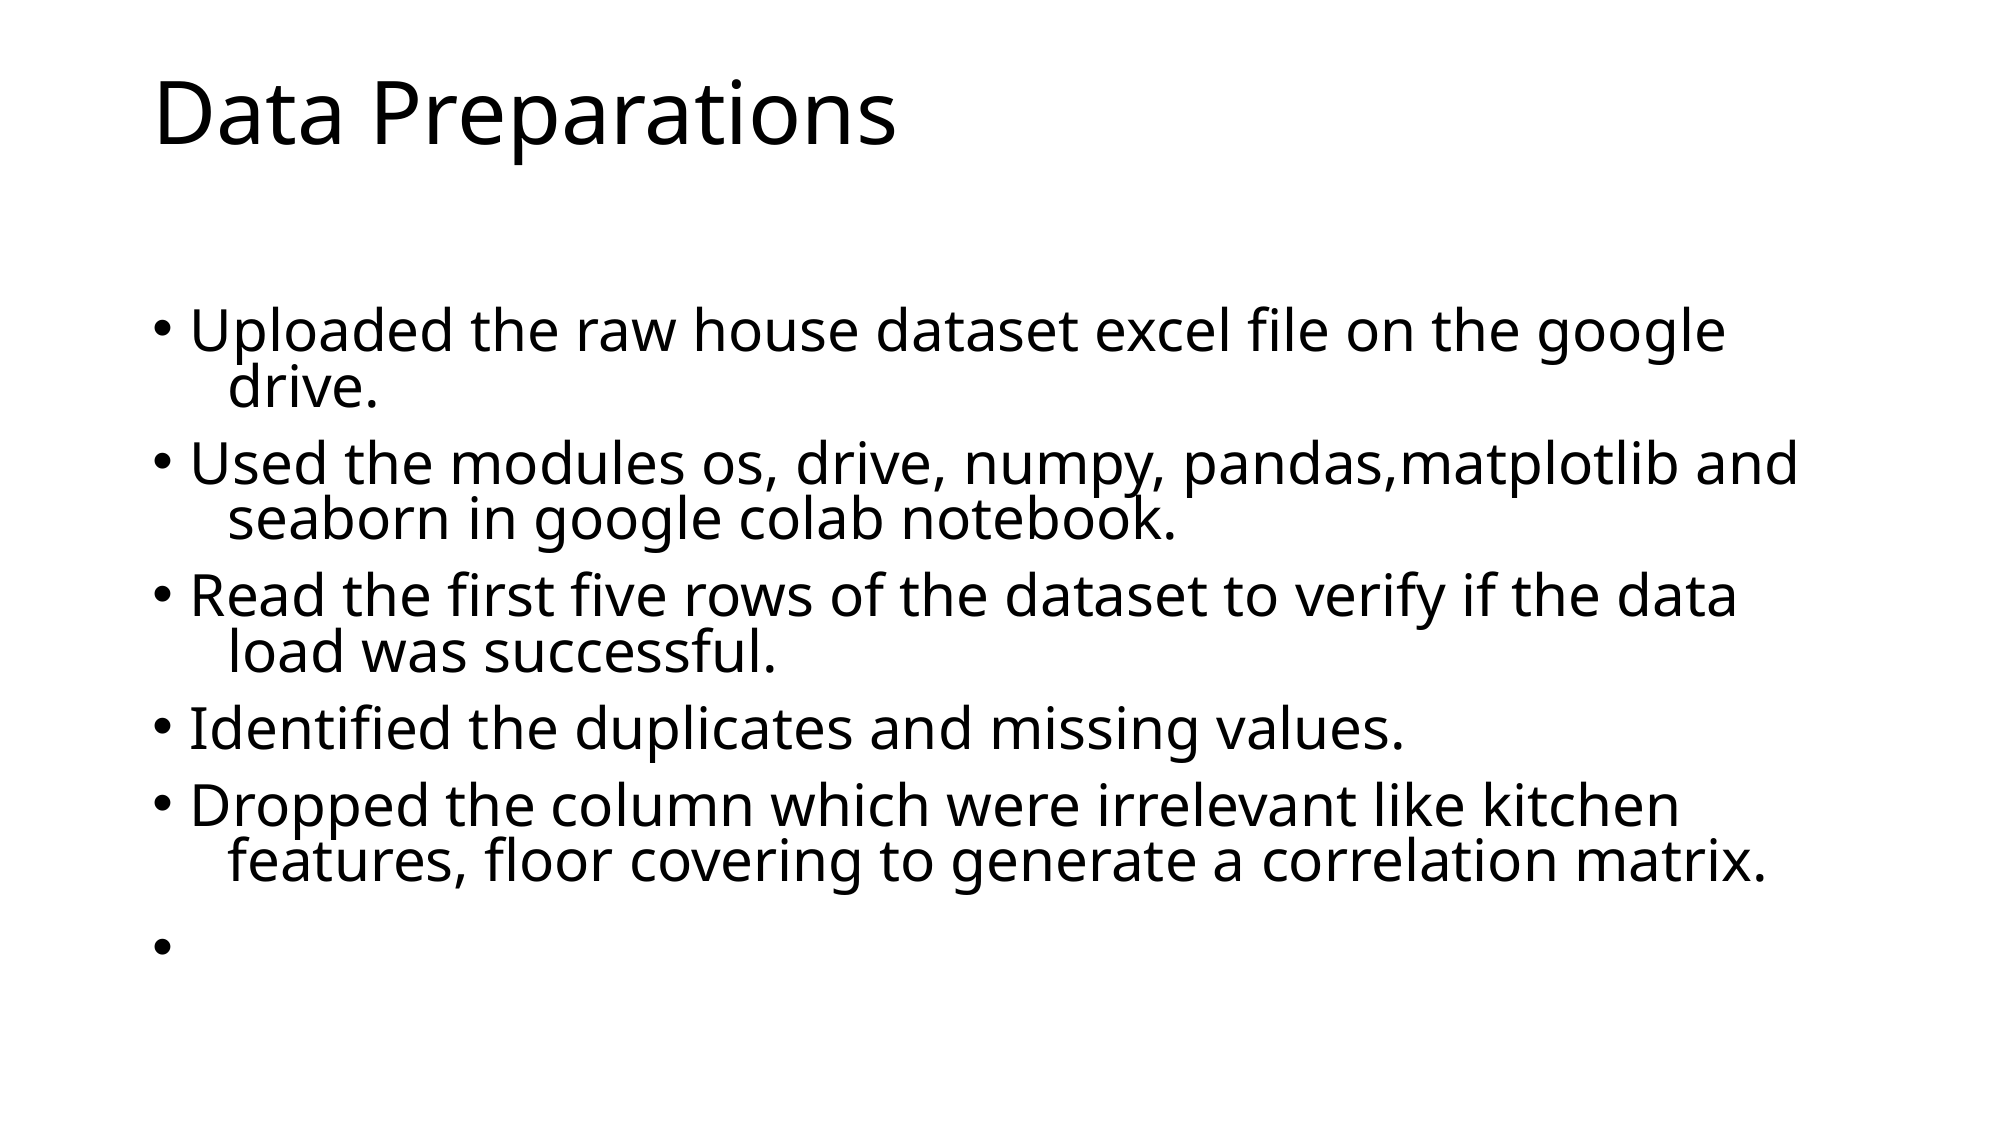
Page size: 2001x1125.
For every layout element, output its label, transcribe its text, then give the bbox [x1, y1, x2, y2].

title Data Preparations [137, 59, 1863, 278]
list Uploaded the raw house dataset excel file on the google drive. Used the modules os, drive, numpy, pandas,matplotlib and seaborn in google colab notebook. Read the first five rows of the dataset to verify if the data load was successful. Identified the duplicates and missing values. Dropped the column which were irrelevant like kitchen features, floor covering to generate a correlation matrix. [137, 299, 1863, 1014]
